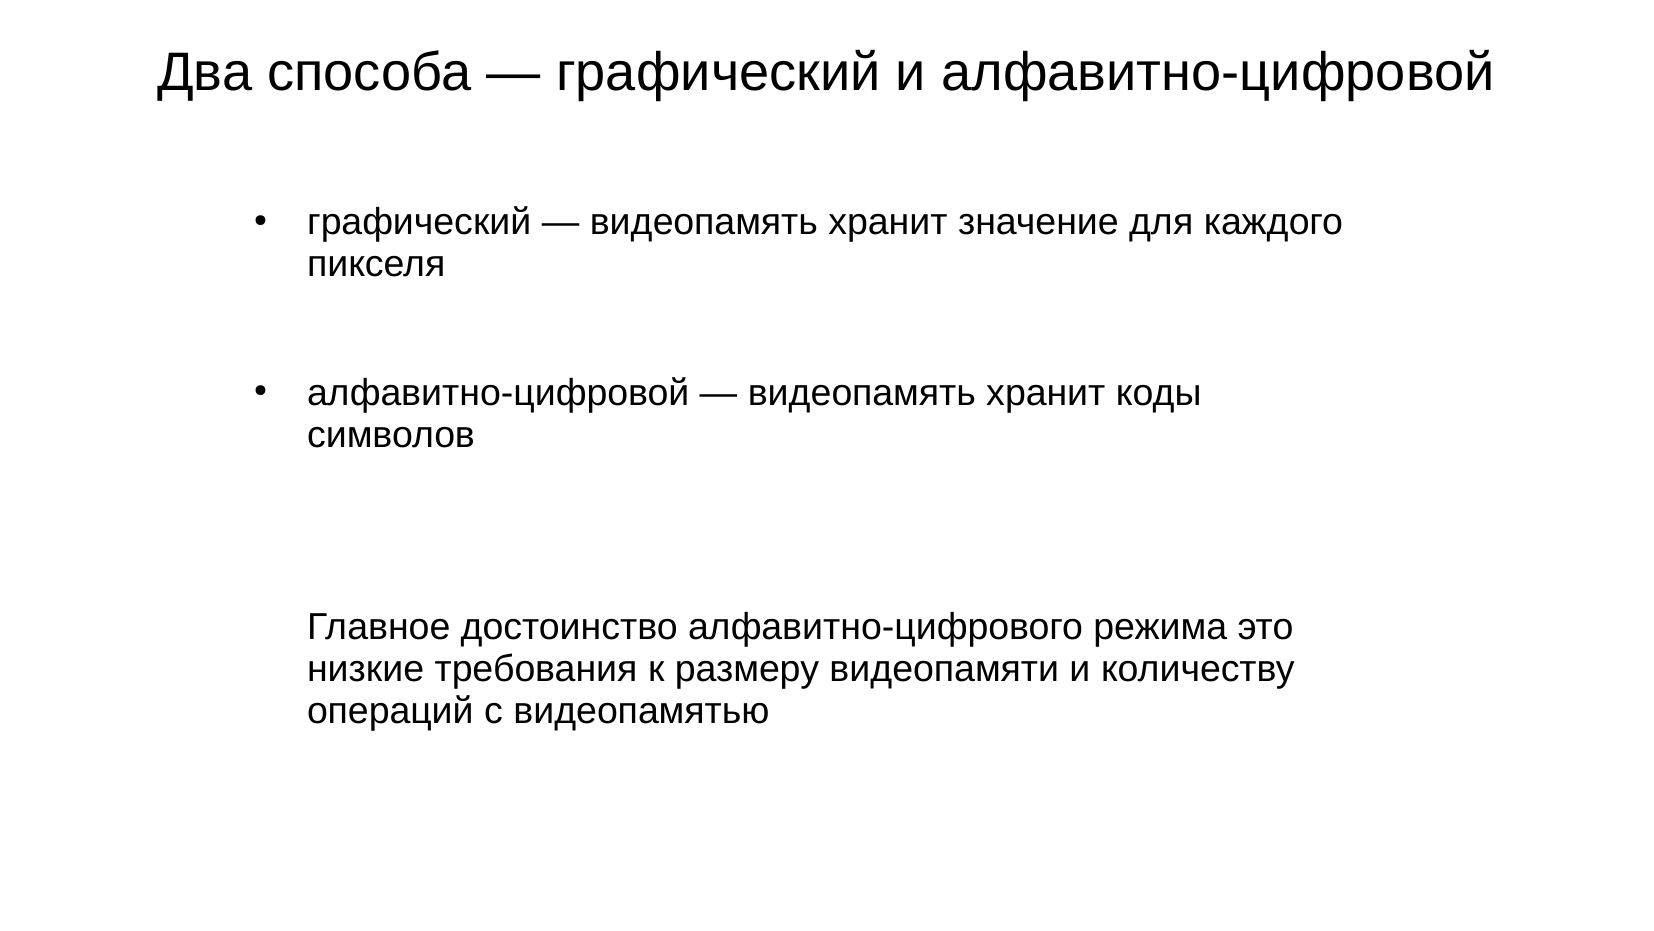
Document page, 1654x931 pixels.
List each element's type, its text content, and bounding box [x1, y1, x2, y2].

title Два способа — графический и алфавитно-цифровой [82, 37, 1571, 107]
list графический — видеопамять хранит значение для каждого пикселя алфавитно-цифровой — видеопамять хранит коды символов Главное достоинство алфавитно-цифрового режима это низкие требования к размеру видеопамяти и количеству операций с видеопамятью [236, 200, 1371, 768]
